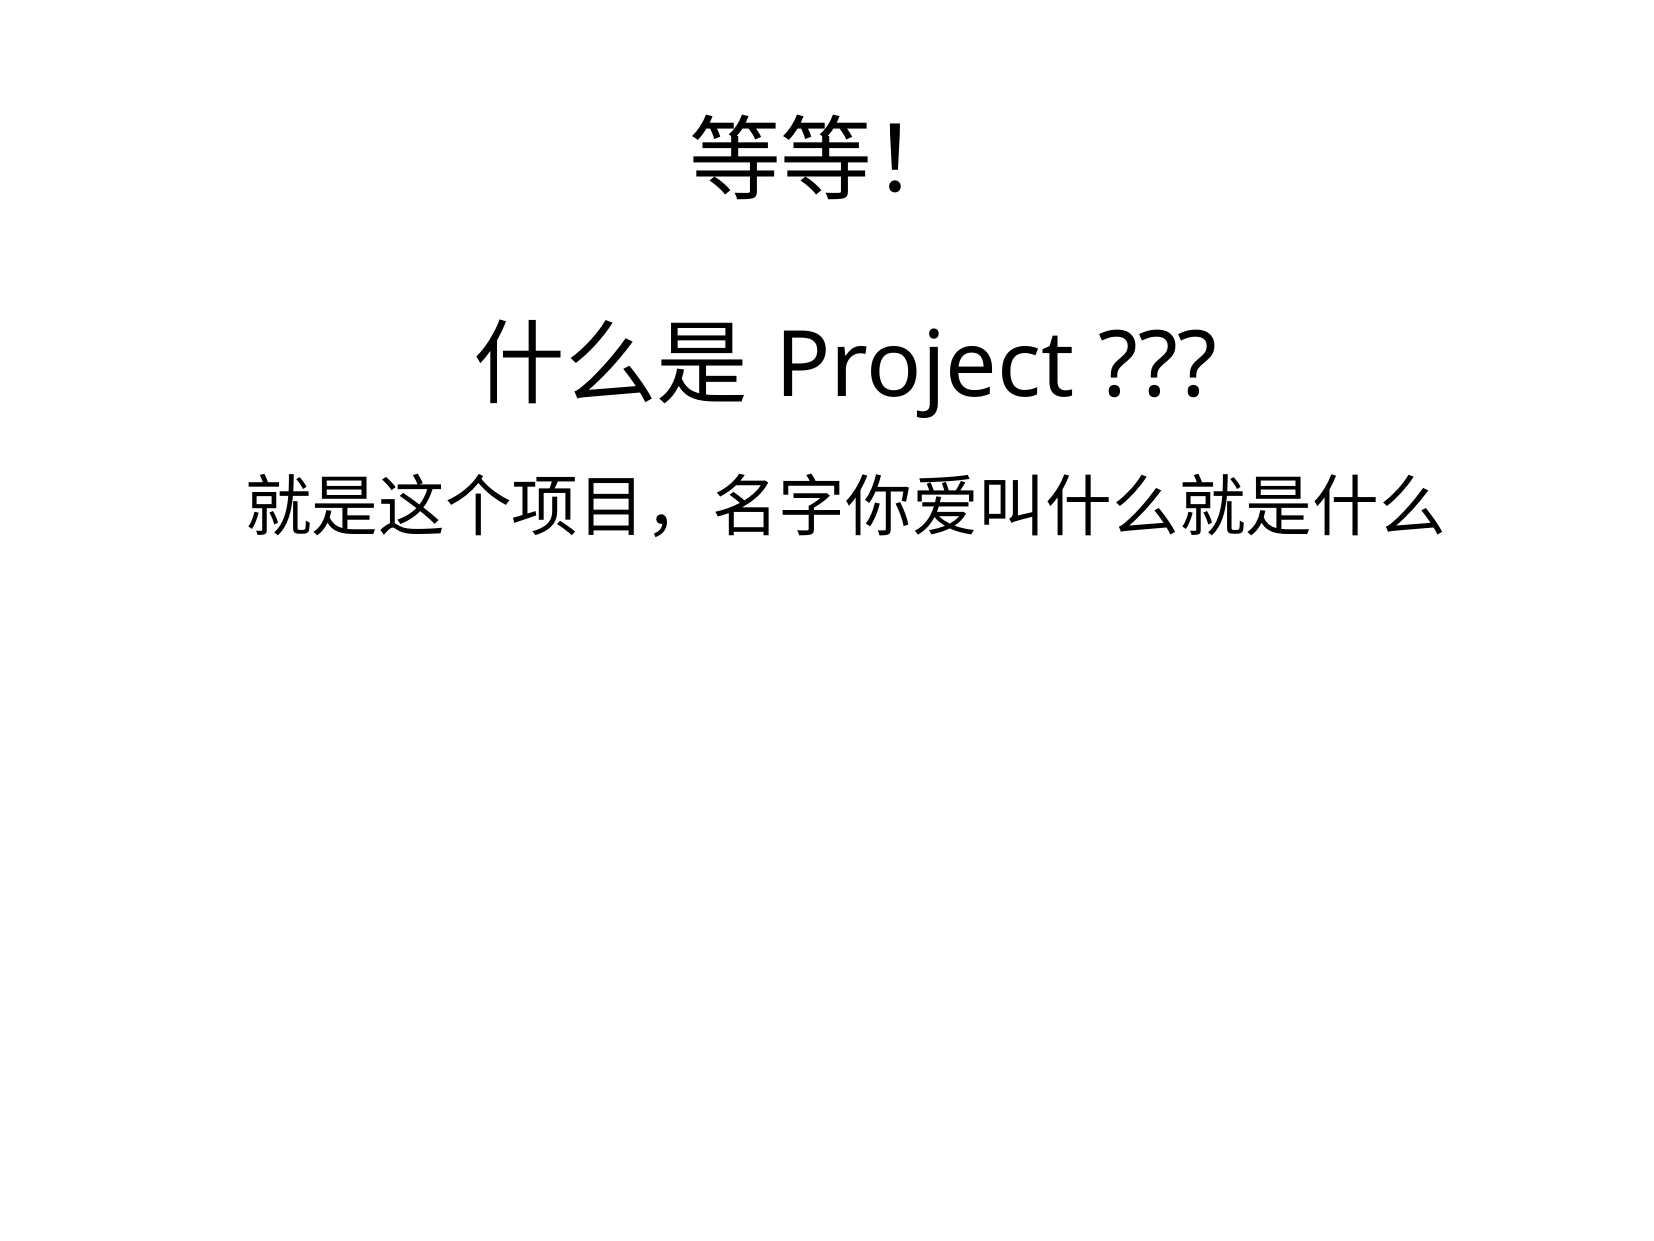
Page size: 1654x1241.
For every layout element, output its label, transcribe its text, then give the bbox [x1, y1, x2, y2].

title 等等！ [82, 49, 1571, 257]
list 什么是Project ??? 就是这个项目，名字你爱叫什么就是什么 [82, 290, 1538, 1010]
